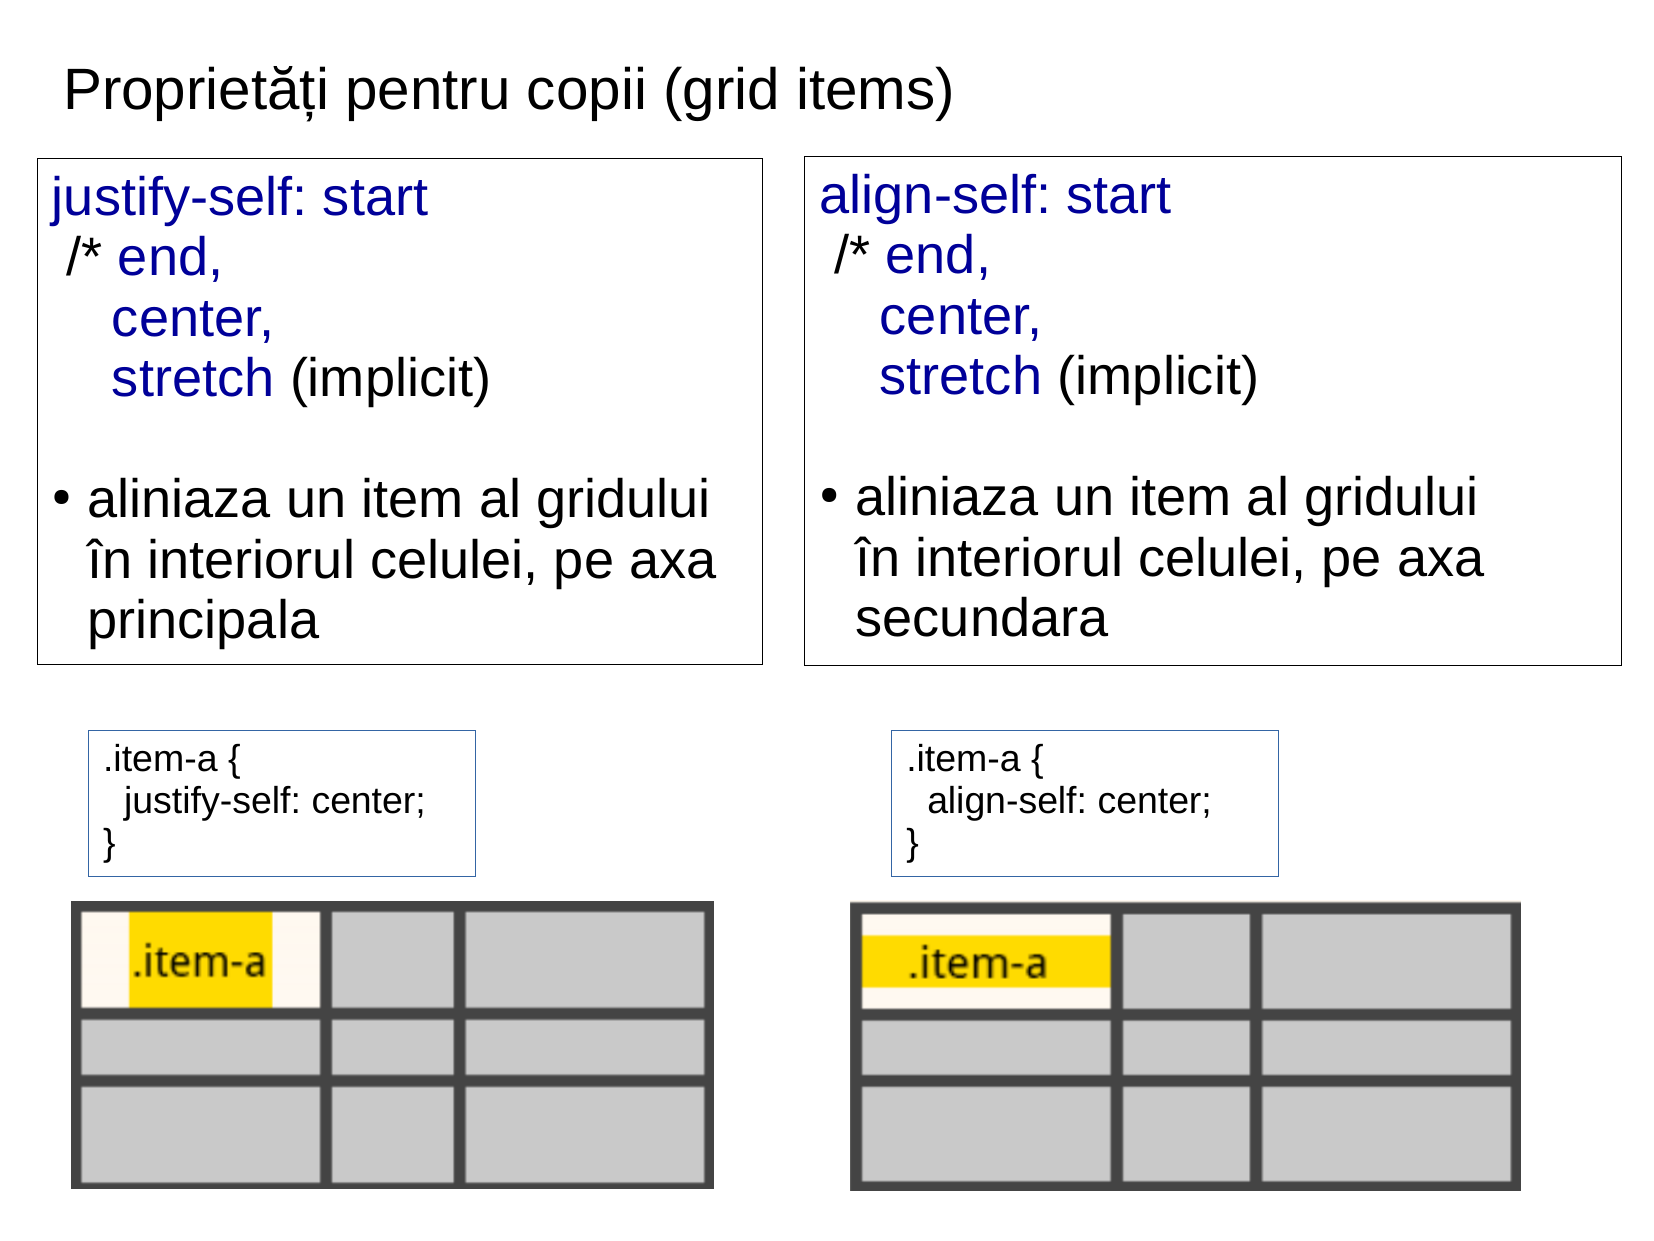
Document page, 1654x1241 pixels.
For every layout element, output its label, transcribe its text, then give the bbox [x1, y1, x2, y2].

text_box .item-a { justify-self: center; } [88, 730, 476, 877]
picture [850, 900, 1521, 1191]
text_box justify-self: start /* end, center, stretch (implicit) aliniaza un item al gridului în interiorul celulei, pe axa principala [37, 158, 763, 665]
text_box .item-a { align-self: center; } [891, 730, 1279, 877]
text_box Proprietăți pentru copii (grid items) [48, 48, 1301, 150]
picture [71, 901, 714, 1189]
text_box align-self: start /* end, center, stretch (implicit) aliniaza un item al gridului în interiorul celulei, pe axa secundara [804, 156, 1622, 666]
